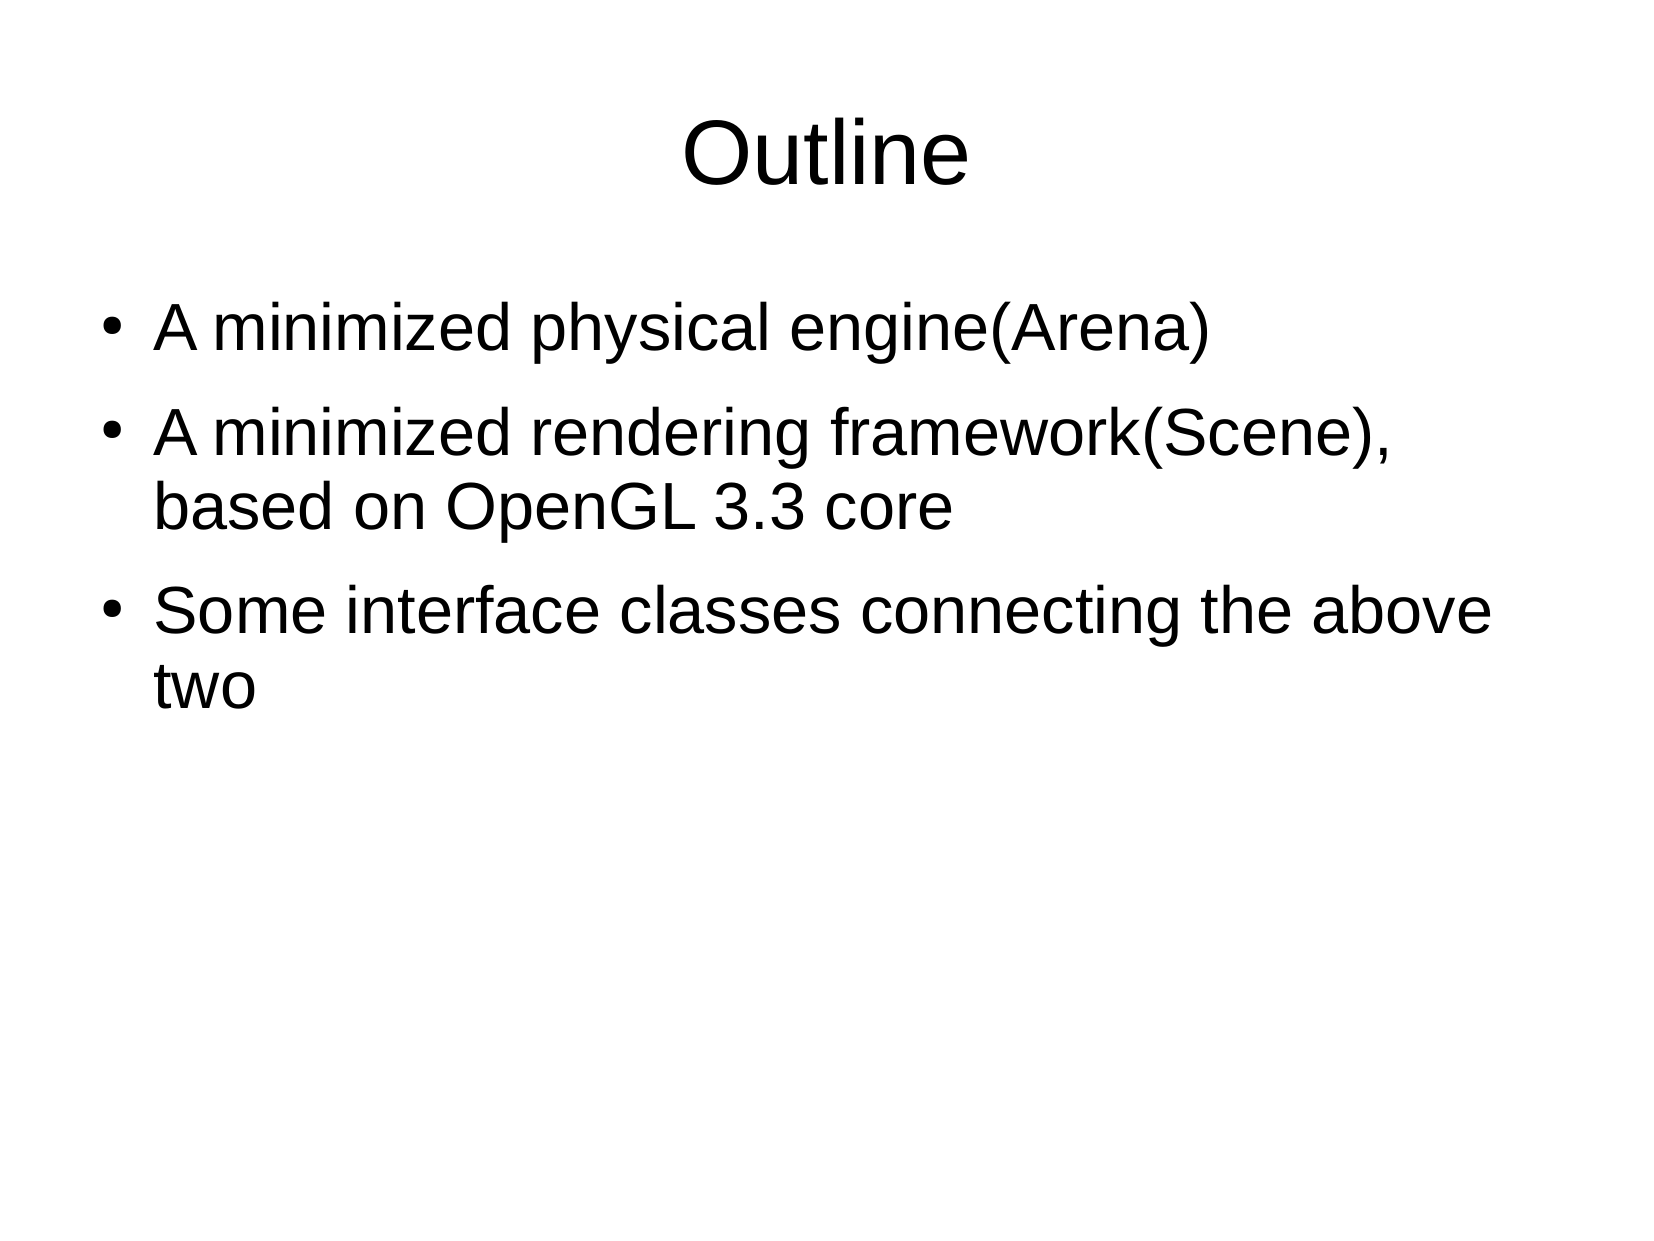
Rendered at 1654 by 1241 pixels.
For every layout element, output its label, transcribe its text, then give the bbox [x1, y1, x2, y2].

title Outline [82, 49, 1571, 257]
list A minimized physical engine(Arena) A minimized rendering framework(Scene), based on OpenGL 3.3 core Some interface classes connecting the above two [82, 290, 1571, 1010]
